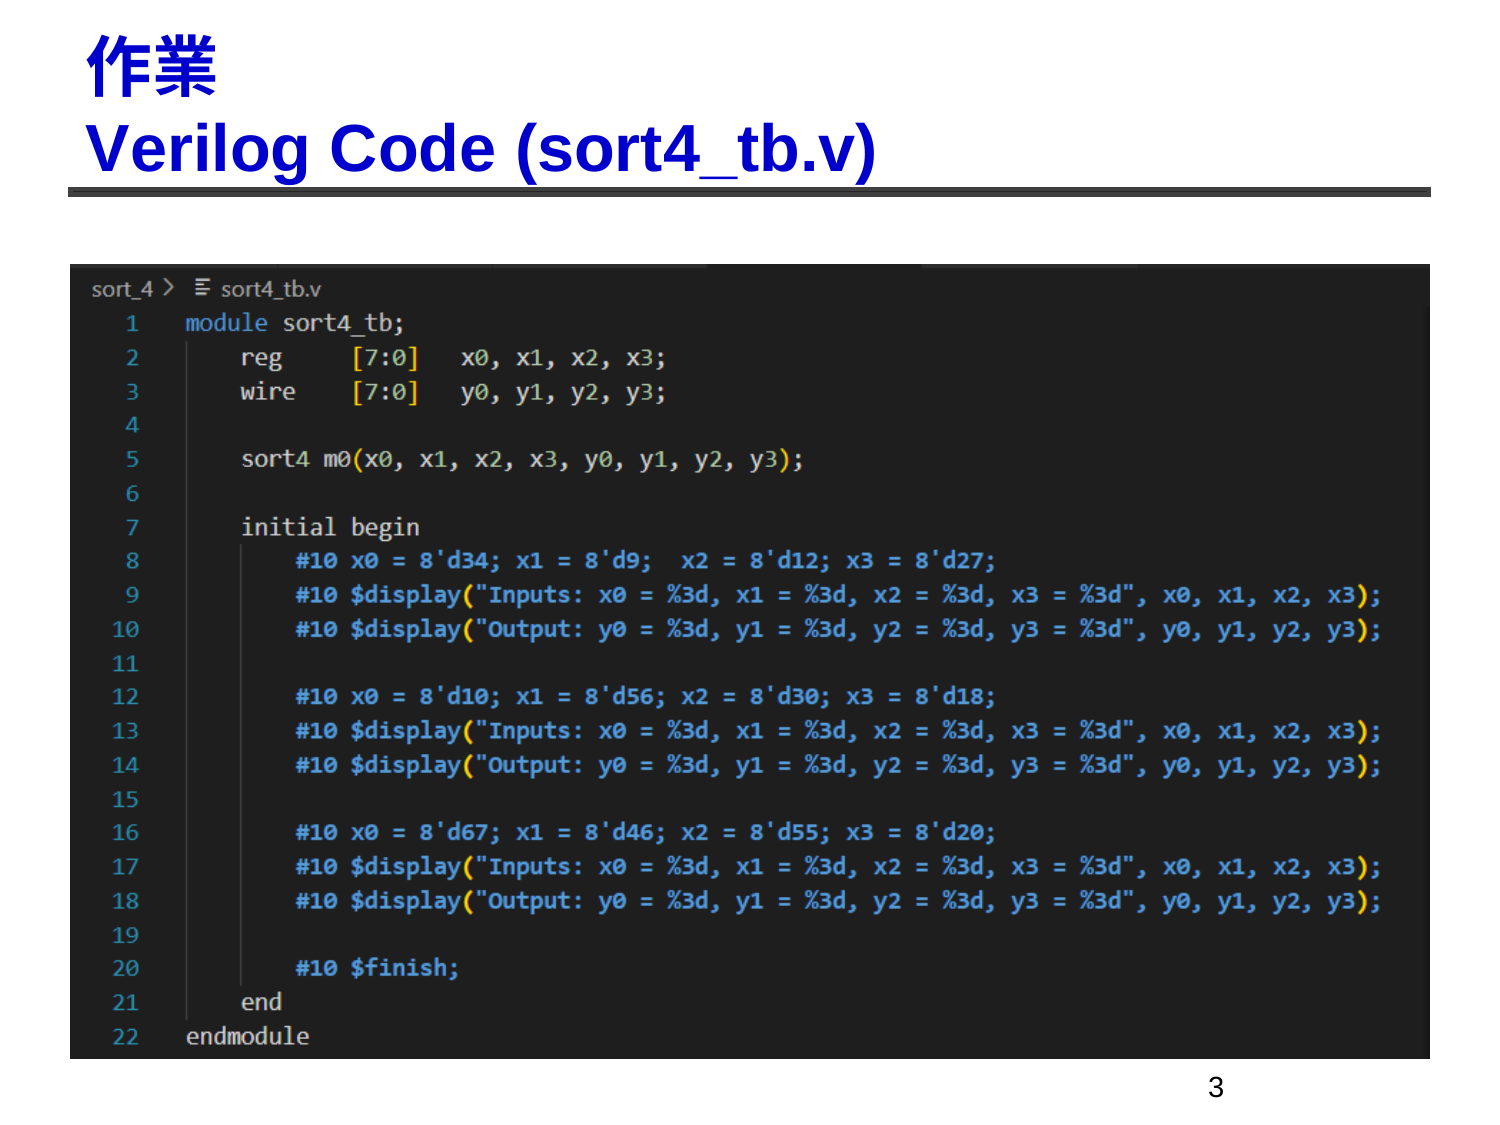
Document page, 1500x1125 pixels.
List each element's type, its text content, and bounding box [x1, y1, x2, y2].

title 作業 Verilog Code (sort4_tb.v) [70, 17, 1430, 184]
text_box [1192, 1051, 1489, 1111]
picture [70, 264, 1430, 1059]
